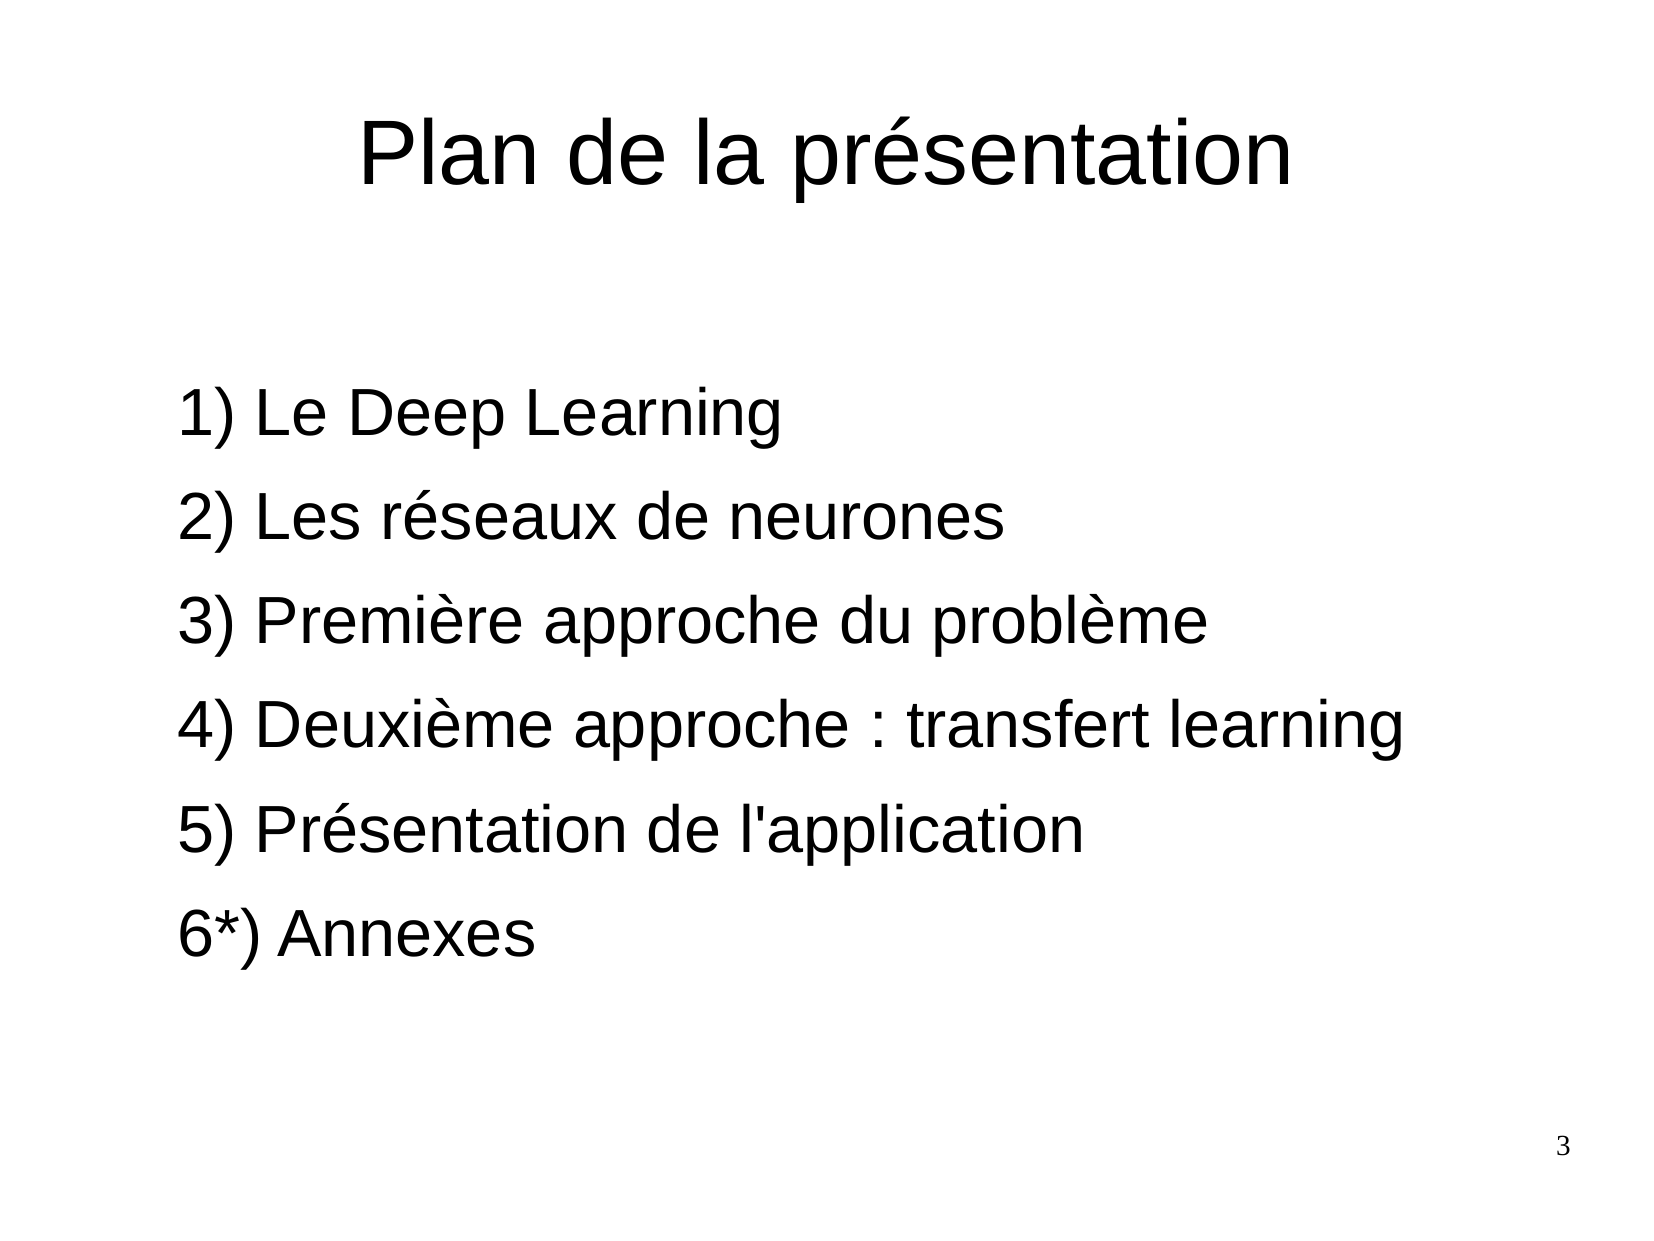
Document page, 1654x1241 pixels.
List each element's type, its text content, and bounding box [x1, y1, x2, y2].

list 1) Le Deep Learning 2) Les réseaux de neurones 3) Première approche du problème 4) Deuxième approche : transfert learning 5) Présentation de l'application 6*) Annexes [106, 374, 1595, 1193]
title Plan de la présentation [82, 49, 1571, 257]
